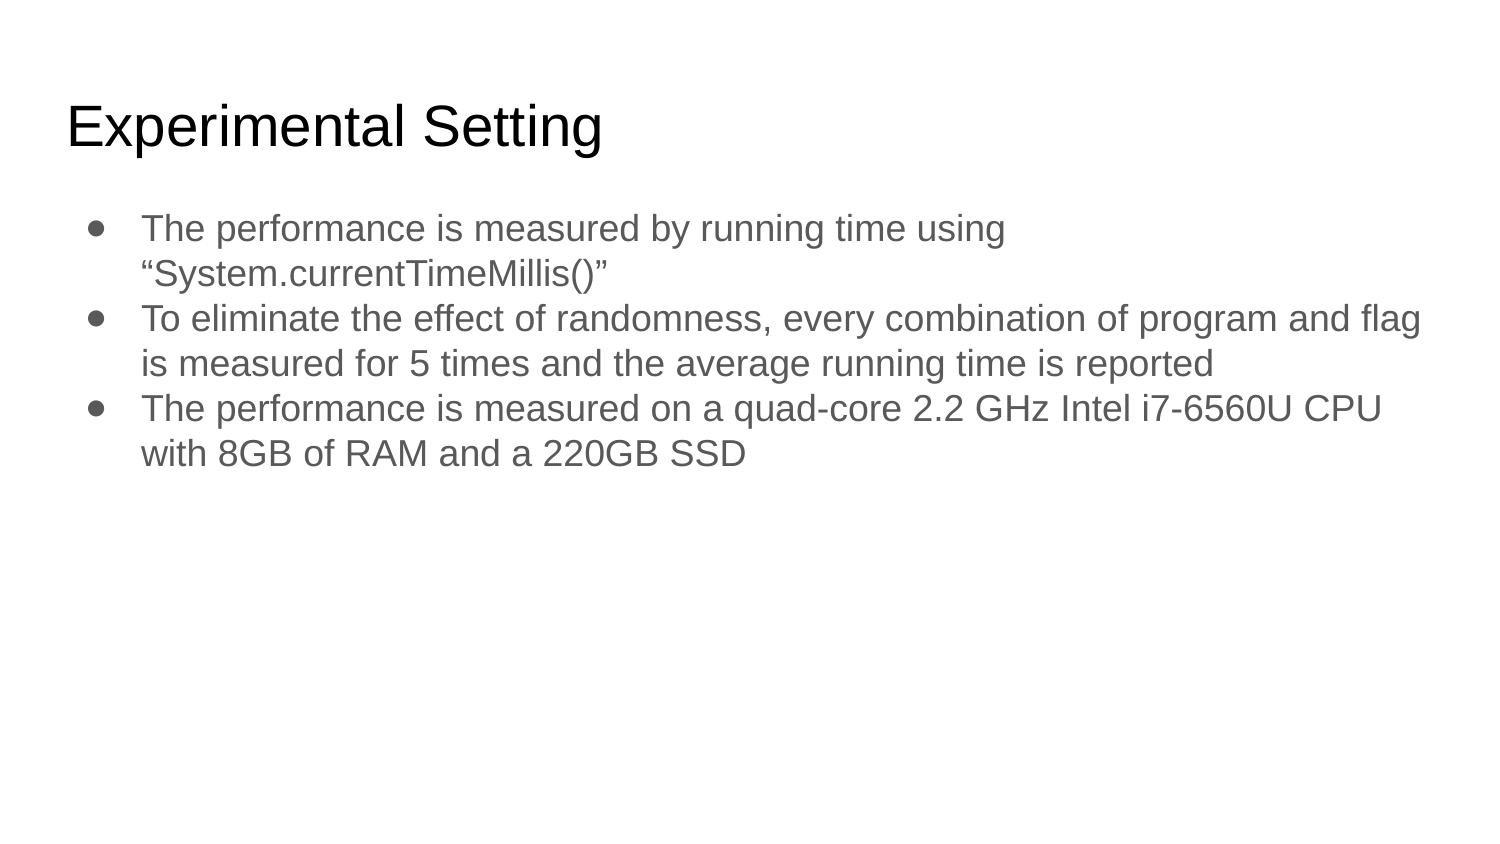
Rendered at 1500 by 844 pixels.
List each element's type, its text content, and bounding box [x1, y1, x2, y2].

list The performance is measured by running time using “System.currentTimeMillis()” To eliminate the effect of randomness, every combination of program and flag is measured for 5 times and the average running time is reported The performance is measured on a quad-core 2.2 GHz Intel i7-6560U CPU with 8GB of RAM and a 220GB SSD [51, 189, 1449, 750]
title Experimental Setting [51, 72, 1449, 167]
